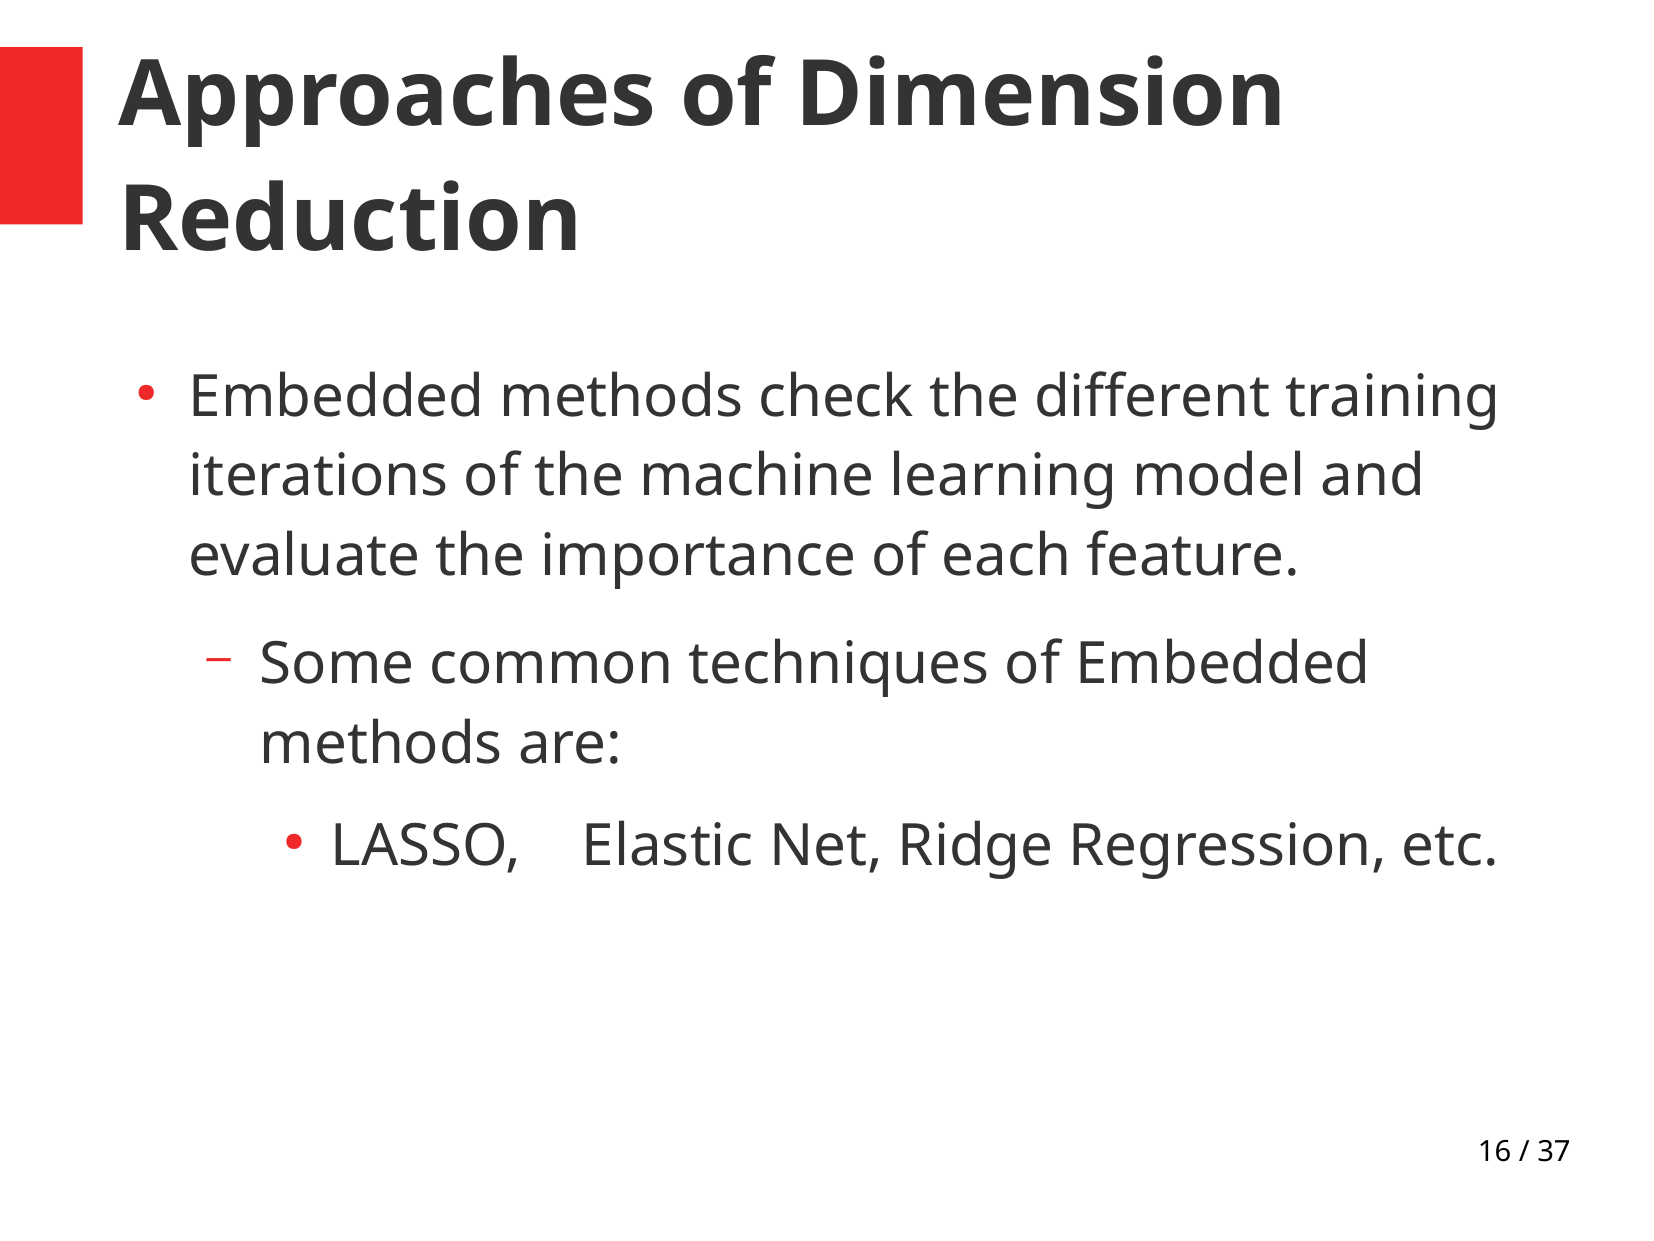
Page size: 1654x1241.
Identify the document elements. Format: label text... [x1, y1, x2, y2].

title Approaches of Dimension Reduction [118, 28, 1571, 278]
list Embedded methods check the different training iterations of the machine learning model and evaluate the importance of each feature. Some common techniques of Embedded methods are: LASSO, Elastic Net, Ridge Regression, etc. [118, 354, 1536, 1074]
